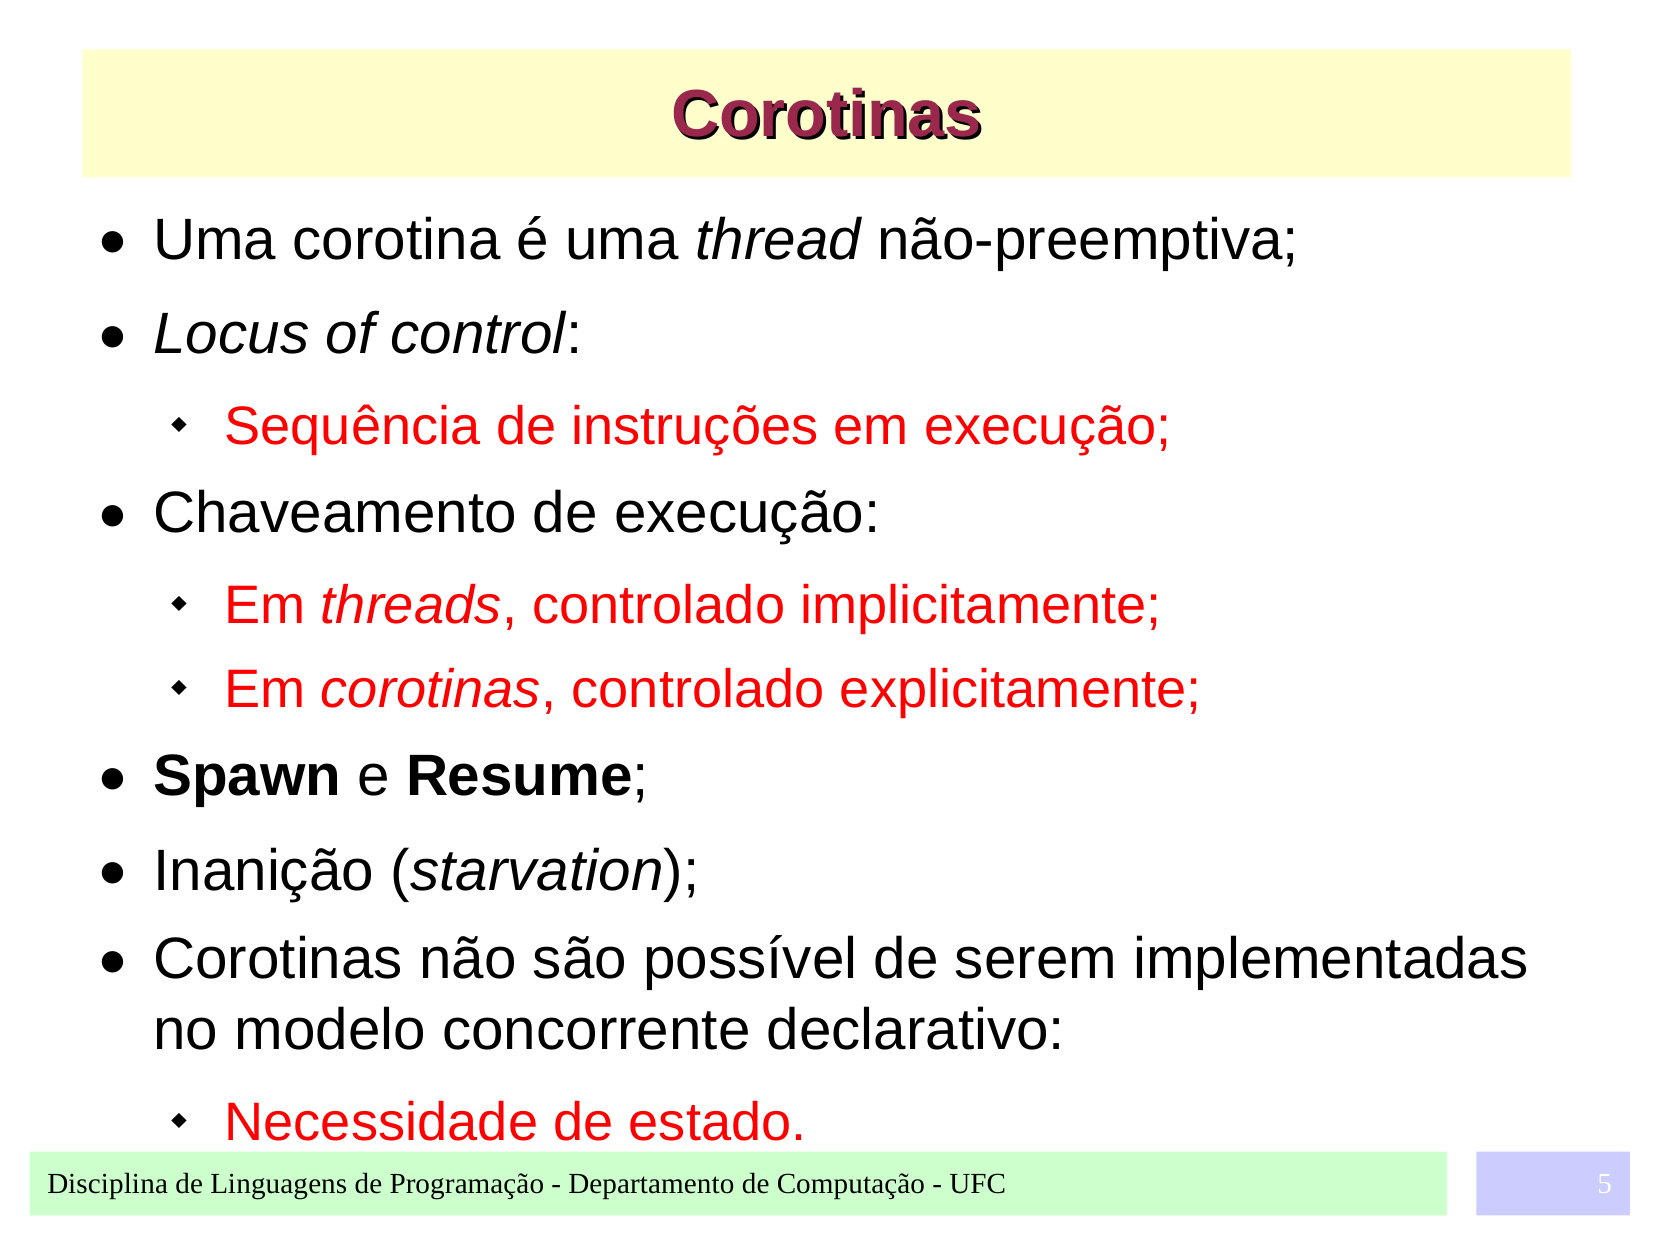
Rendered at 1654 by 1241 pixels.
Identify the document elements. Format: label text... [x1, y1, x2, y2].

title Corotinas [82, 49, 1571, 178]
list Uma corotina é uma thread não-preemptiva; Locus of control: Sequência de instruções em execução; Chaveamento de execução: Em threads, controlado implicitamente; Em corotinas, controlado explicitamente; Spawn e Resume; Inanição (starvation); Corotinas não são possível de serem implementadas no modelo concorrente declarativo: Necessidade de estado. [82, 206, 1571, 1153]
